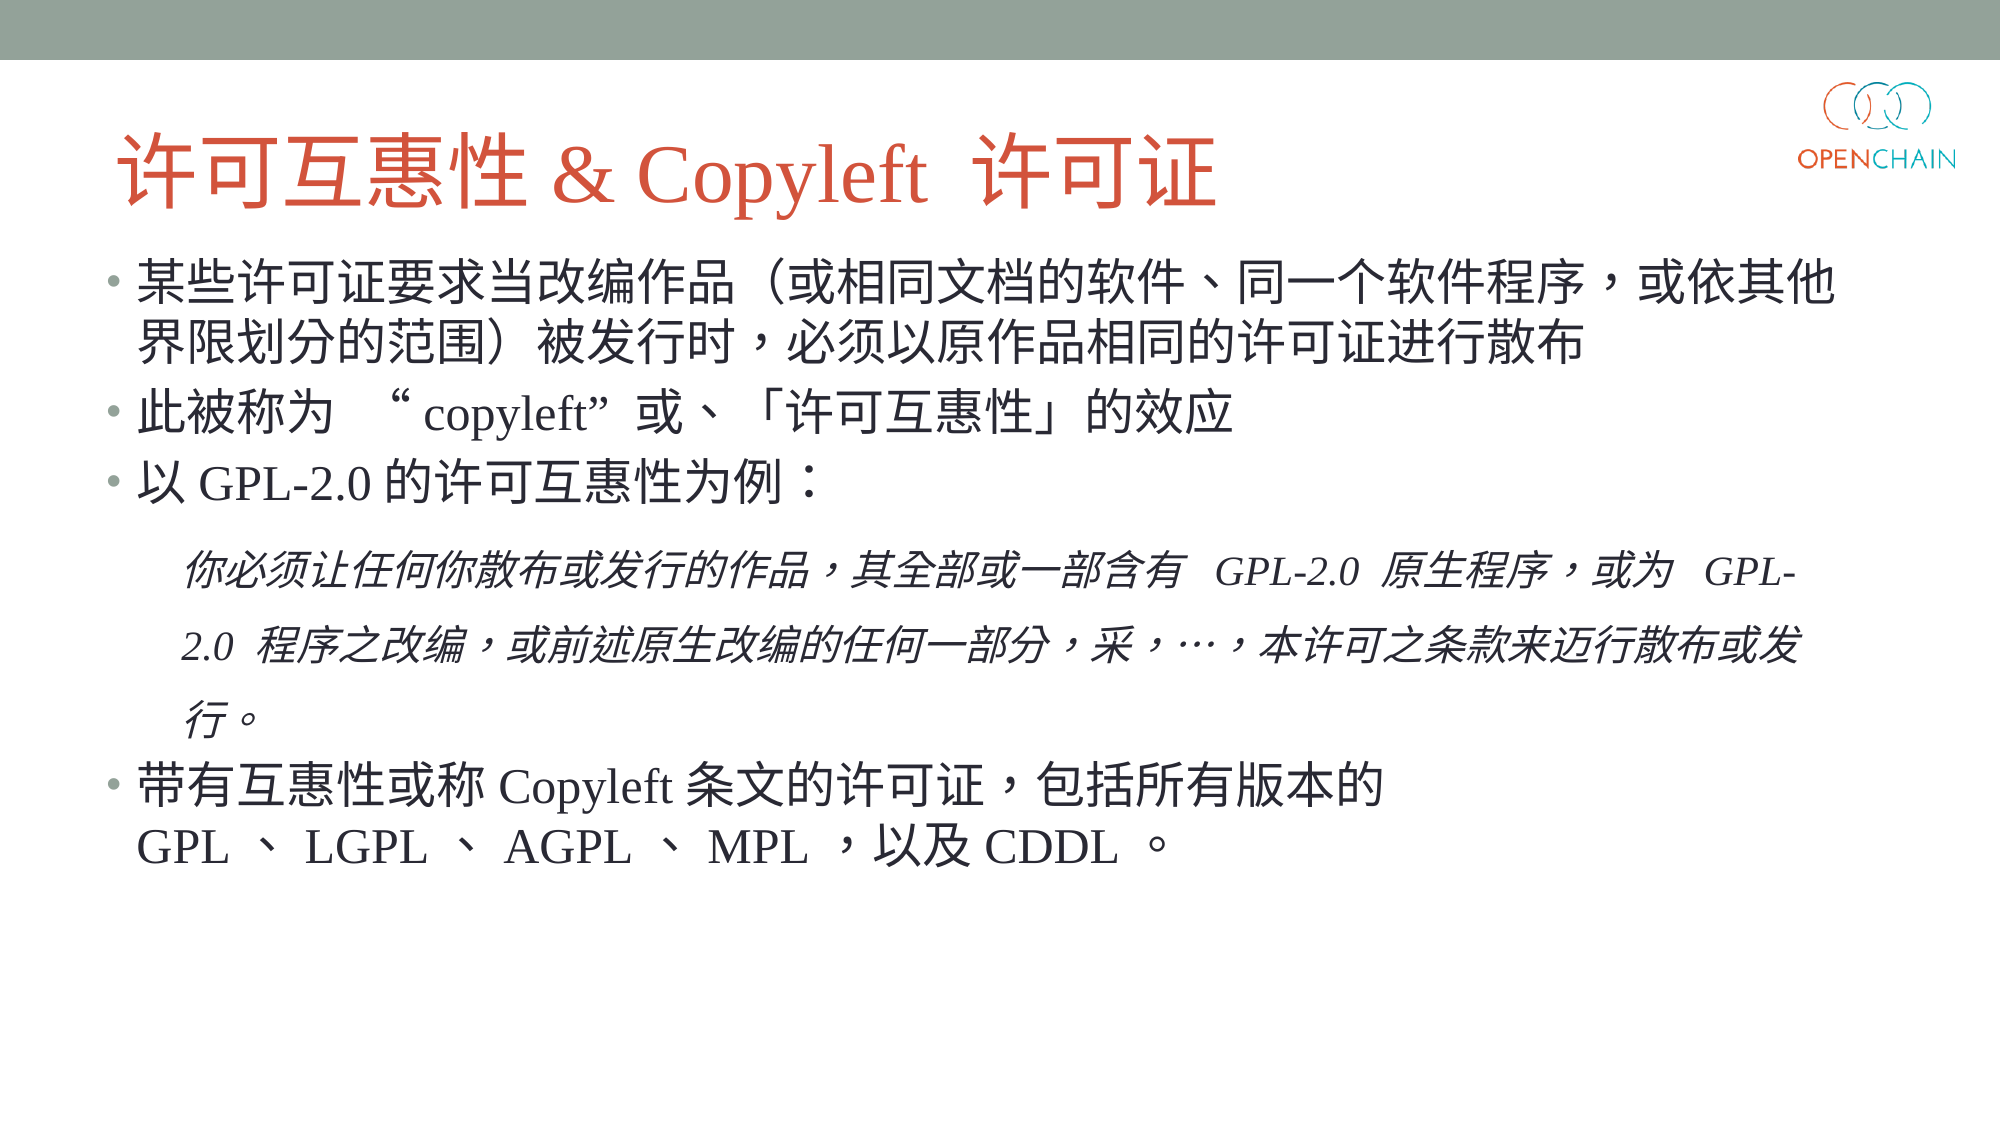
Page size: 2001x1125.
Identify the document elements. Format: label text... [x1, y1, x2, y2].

list 某些许可证要求当改编作品（或相同文档的软件、同一个软件程序，或依其他界限划分的范围）被发行时，必须以原作品相同的许可证进行散布 此被称为 “copyleft” 或、「许可互惠性」的效应 以GPL-2.0的许可互惠性为例： 你必须让任何你散布或发行的作品，其全部或一部含有 GPL-2.0 原生程序，或为 GPL-2.0 程序之改编，或前述原生改编的任何一部分，采，…，本许可之条款来迈行散布或发行。 带有互惠性或称Copyleft条文的许可证，包括所有版本的GPL、LGPL、AGPL、MPL，以及CDDL。 [91, 243, 1863, 1093]
picture [1798, 82, 1955, 169]
title 许可互惠性& Copyleft 许可证 [99, 87, 1900, 250]
